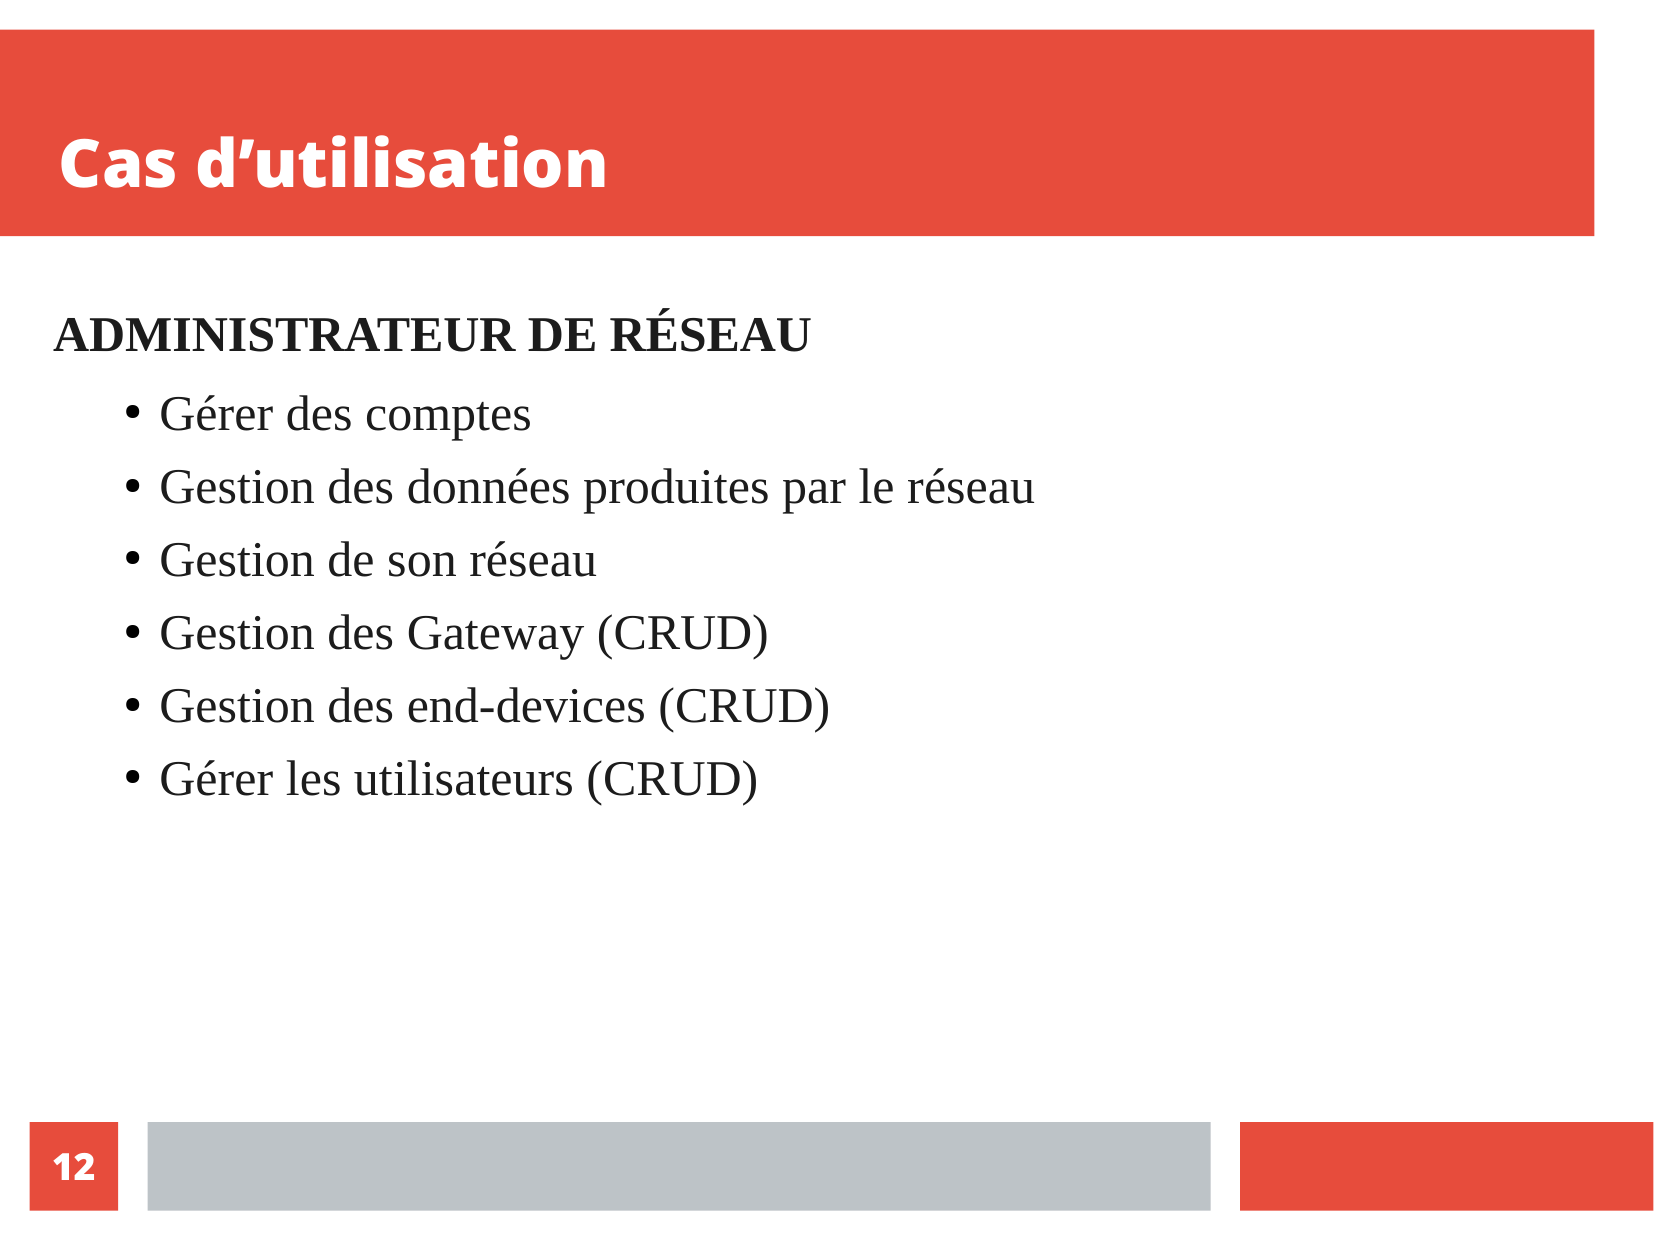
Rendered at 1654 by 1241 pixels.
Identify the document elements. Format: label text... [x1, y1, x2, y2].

title Cas d’utilisation [59, 59, 1595, 207]
list ADMINISTRATEUR DE RÉSEAU Gérer des comptes Gestion des données produites par le réseau Gestion de son réseau Gestion des Gateway (CRUD) Gestion des end-devices (CRUD) Gérer les utilisateurs (CRUD) [53, 307, 1560, 1075]
